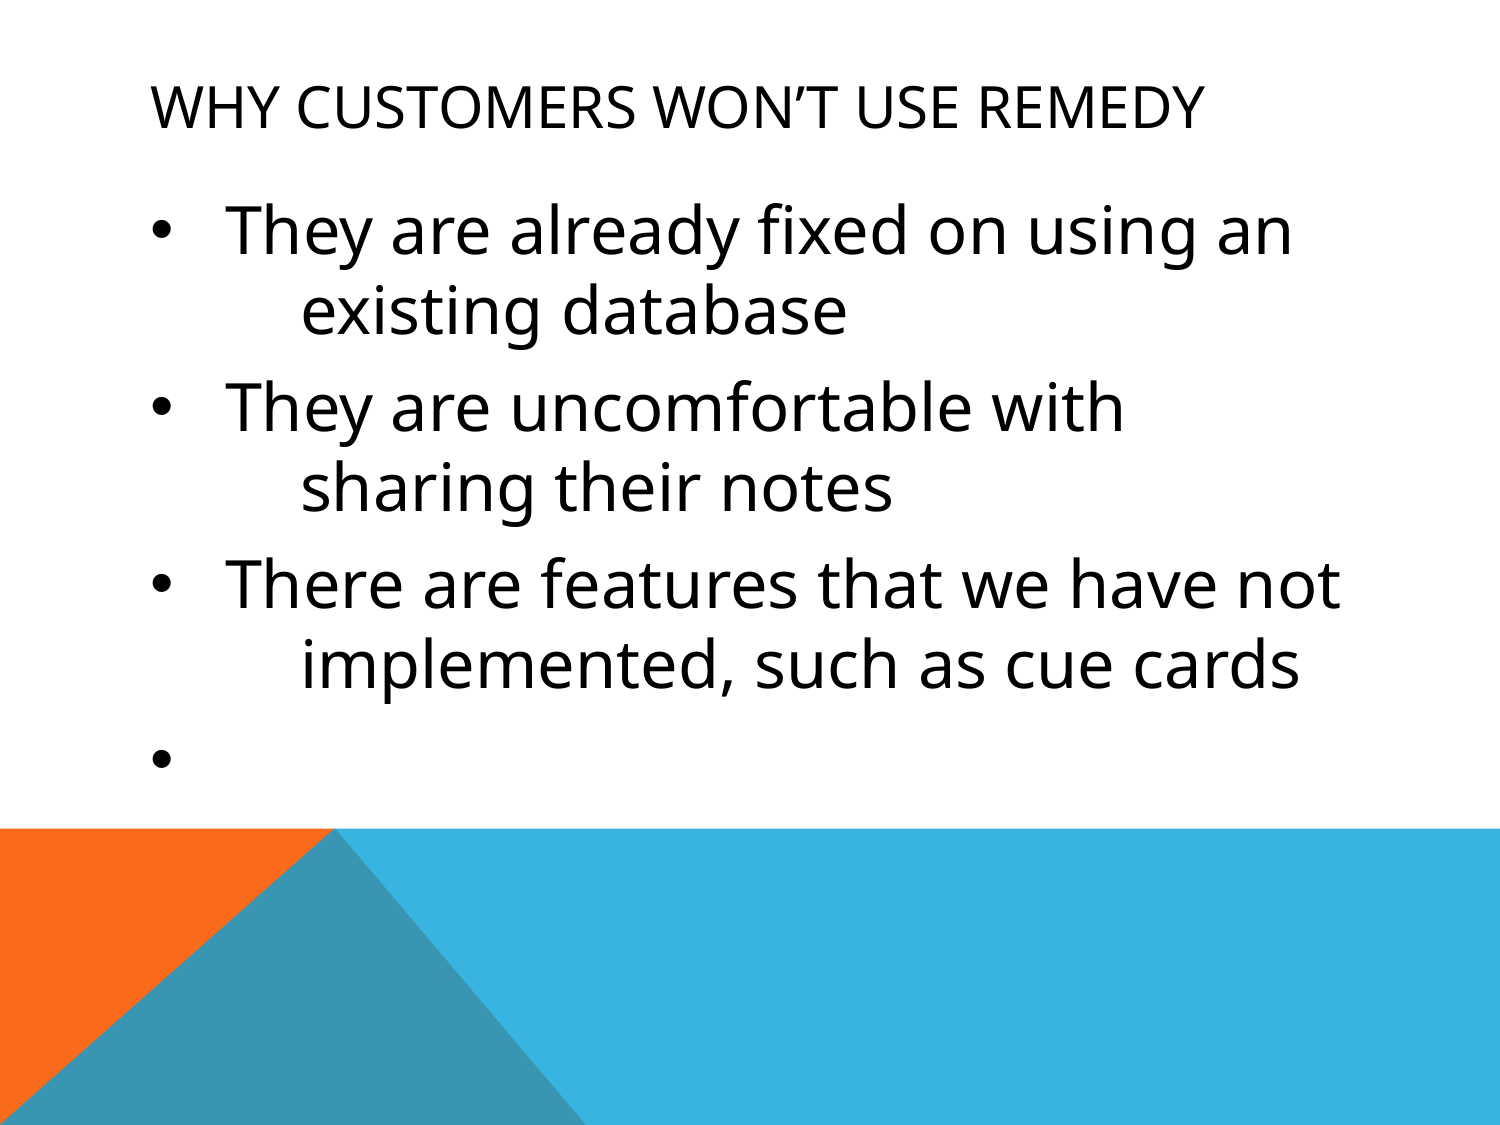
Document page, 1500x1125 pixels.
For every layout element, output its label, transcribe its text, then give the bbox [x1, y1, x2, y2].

title Why customers won’t use Remedy [135, 60, 1369, 150]
list They are already fixed on using an existing database They are uncomfortable with sharing their notes There are features that we have not implemented, such as cue cards [135, 180, 1369, 768]
